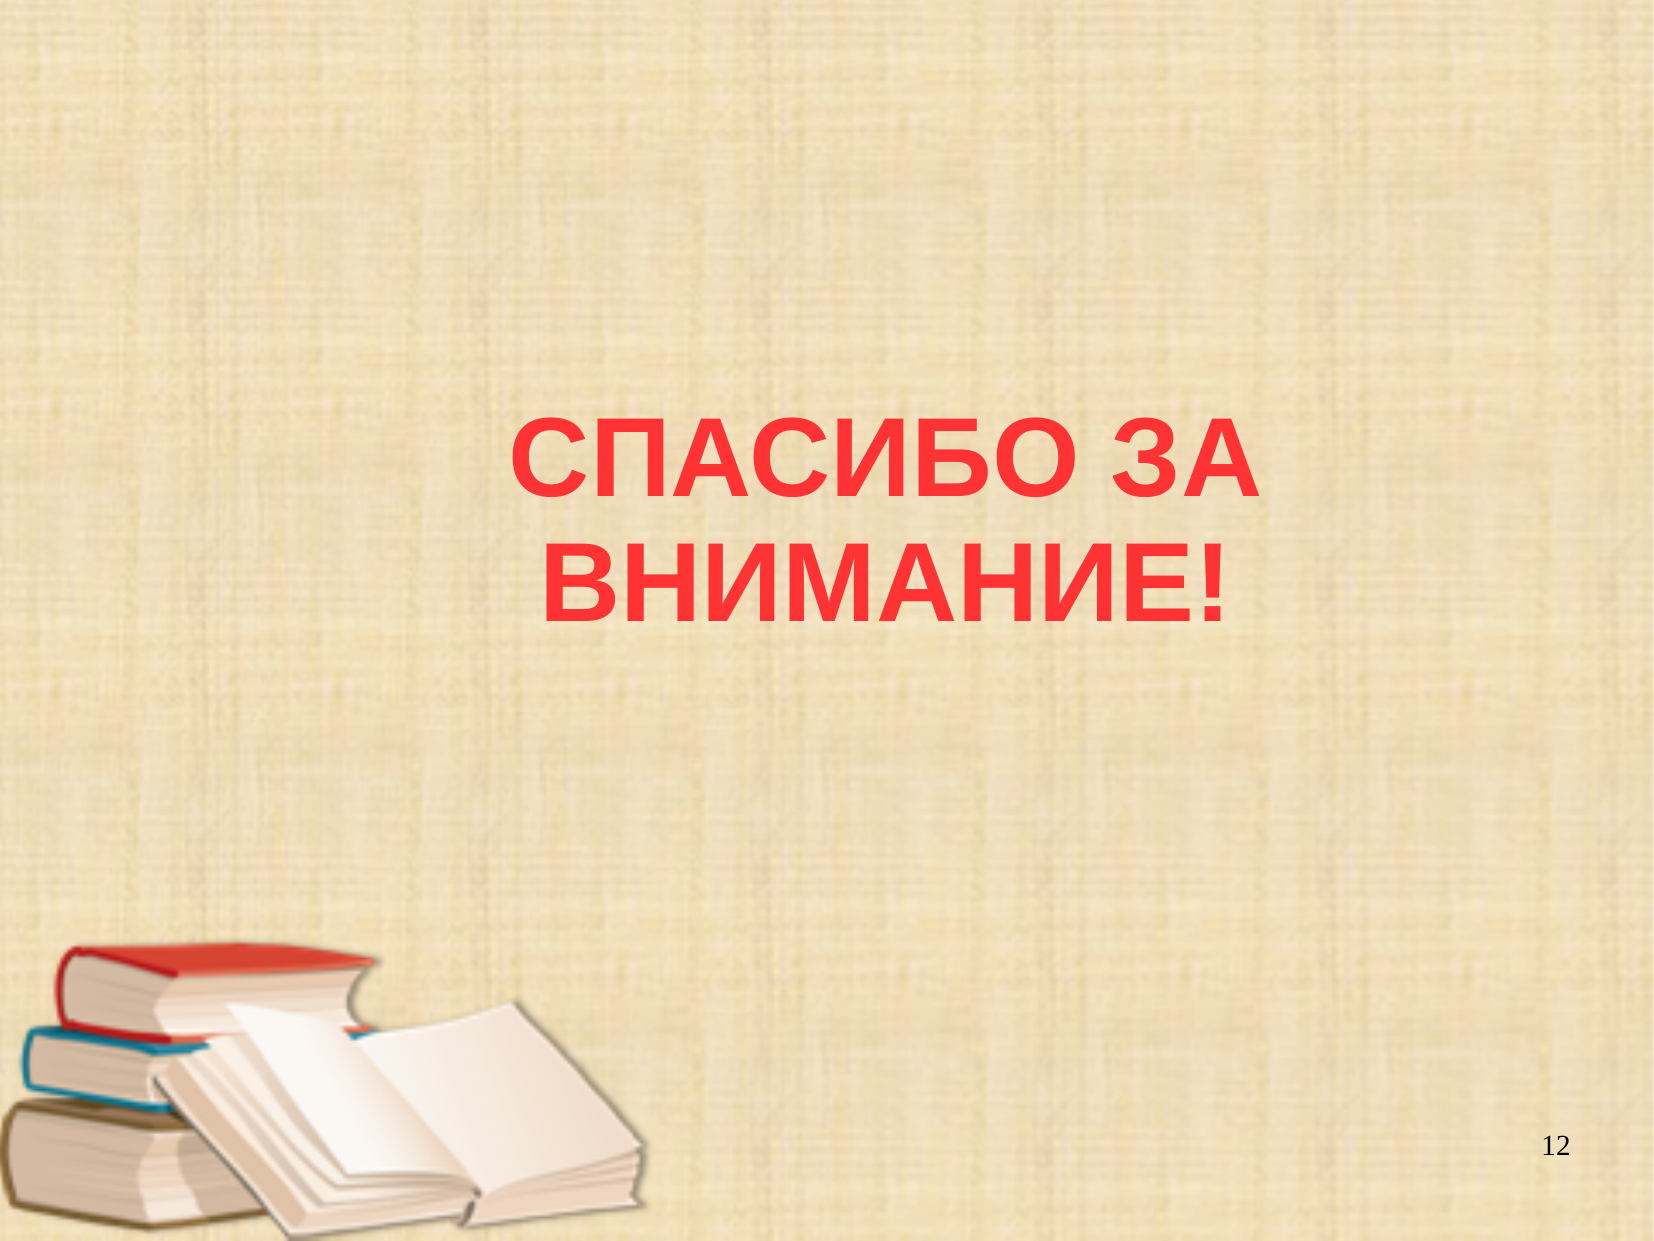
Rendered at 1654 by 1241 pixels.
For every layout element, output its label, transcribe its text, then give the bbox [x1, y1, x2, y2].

picture [0, 0, 1654, 1241]
title СПАСИБО ЗА ВНИМАНИЕ! [271, 389, 1501, 650]
